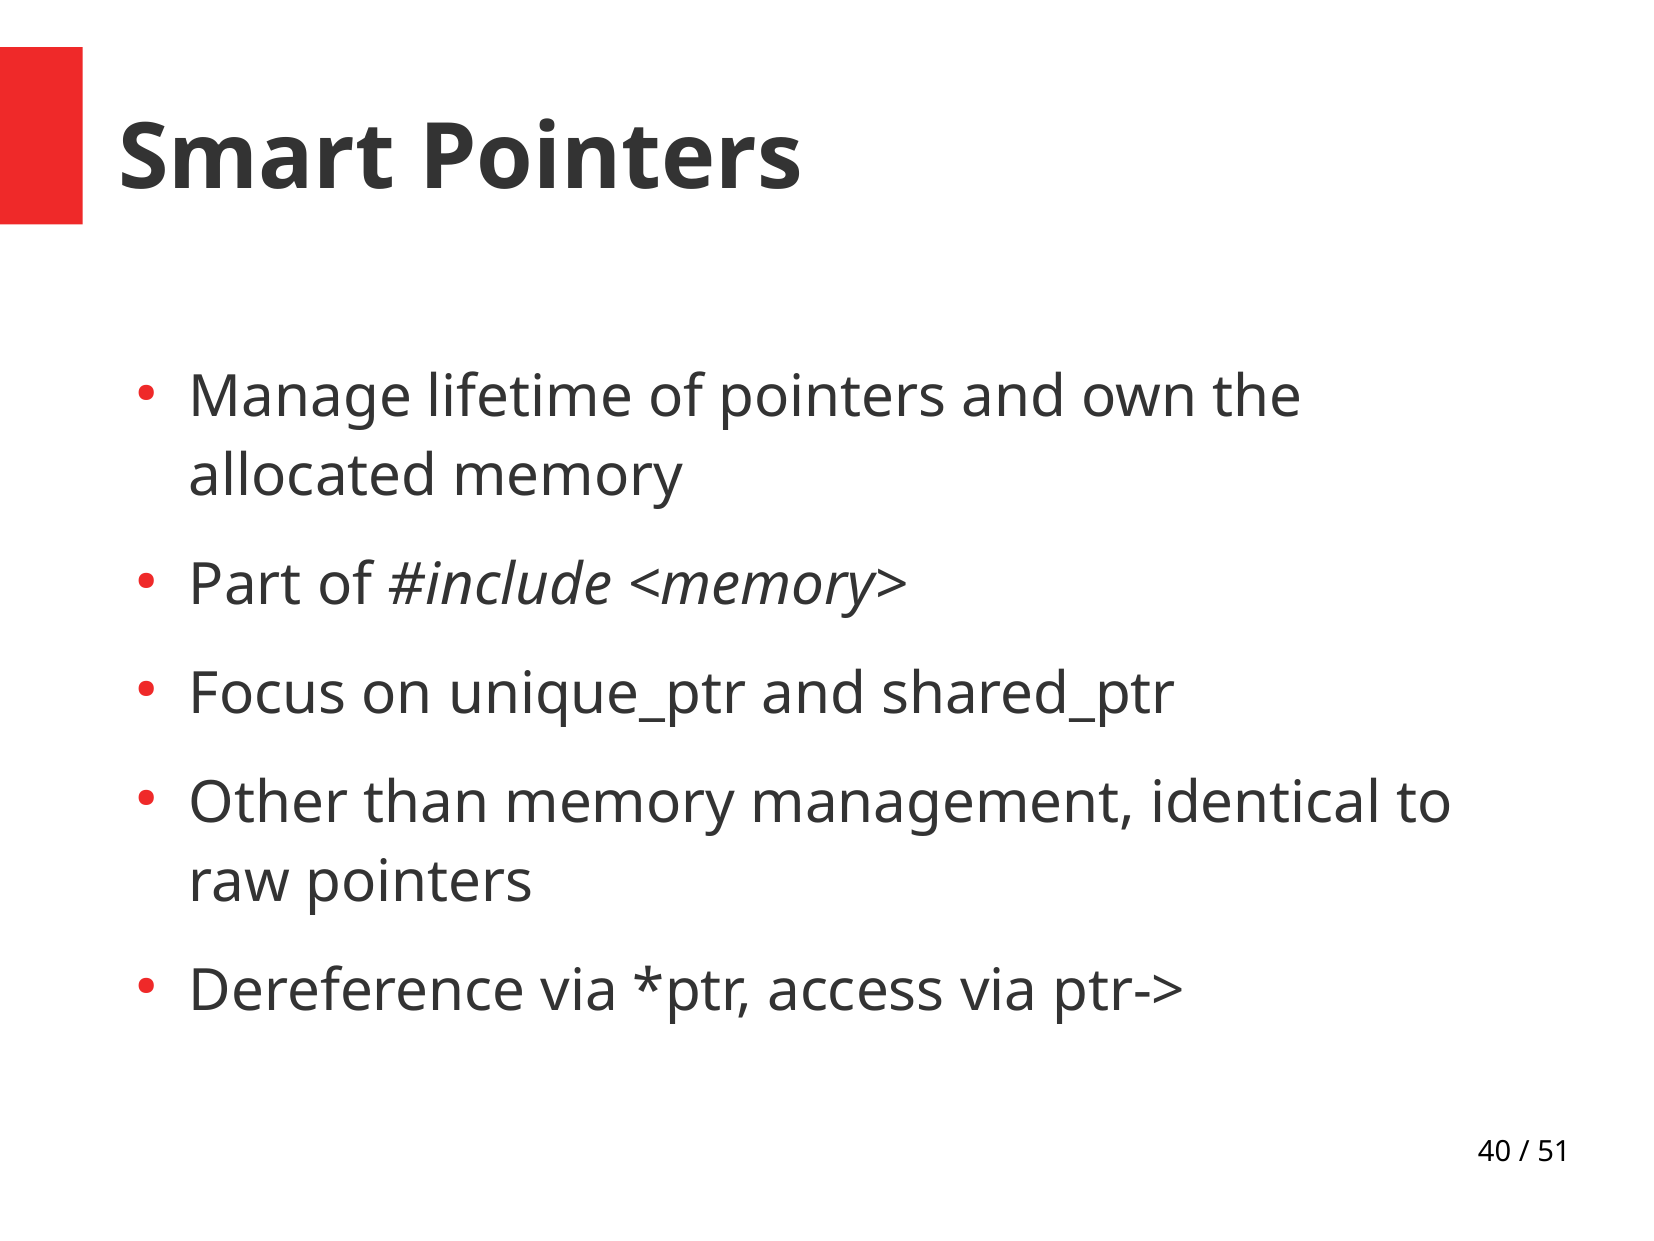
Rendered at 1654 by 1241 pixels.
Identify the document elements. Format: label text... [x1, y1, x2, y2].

list Manage lifetime of pointers and own the allocated memory Part of #include <memory> Focus on unique_ptr and shared_ptr Other than memory management, identical to raw pointers Dereference via *ptr, access via ptr-> [118, 354, 1536, 1074]
title Smart Pointers [118, 49, 1571, 257]
